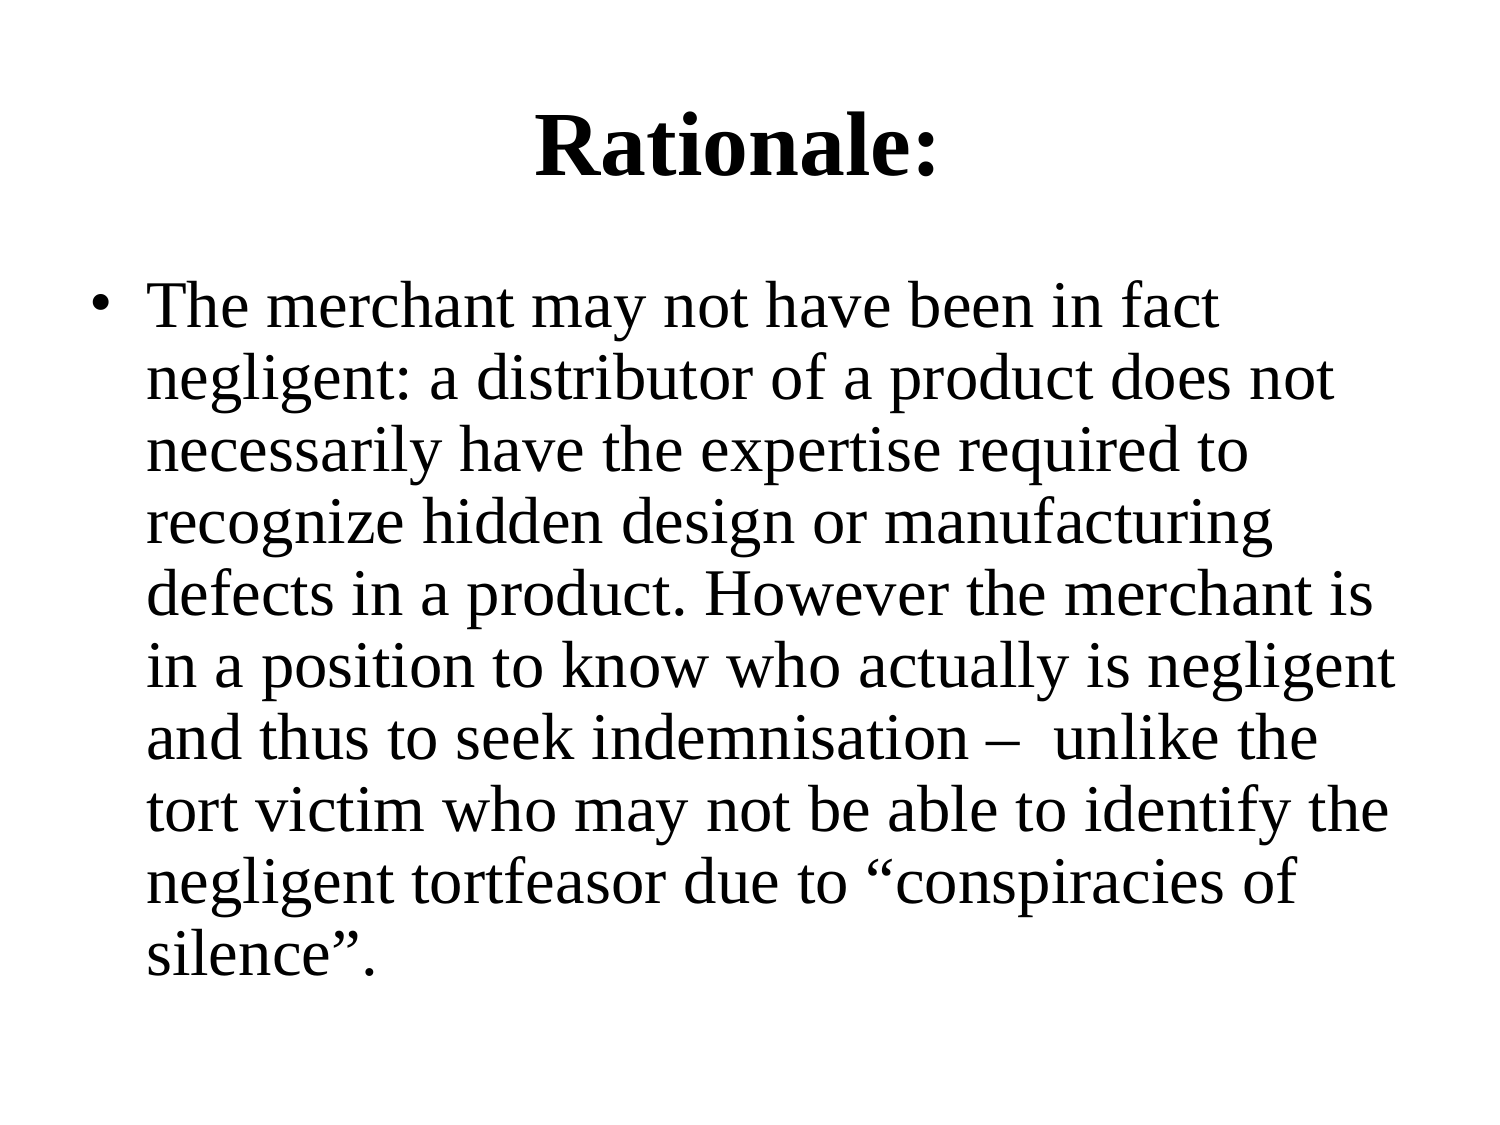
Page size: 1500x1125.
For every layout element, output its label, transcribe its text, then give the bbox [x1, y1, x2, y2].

list The merchant may not have been in fact negligent: a distributor of a product does not necessarily have the expertise required to recognize hidden design or manufacturing defects in a product. However the merchant is in a position to know who actually is negligent and thus to seek indemnisation – unlike the tort victim who may not be able to identify the negligent tortfeasor due to “conspiracies of silence”. [75, 262, 1426, 1005]
title Rationale: [75, 45, 1426, 233]
